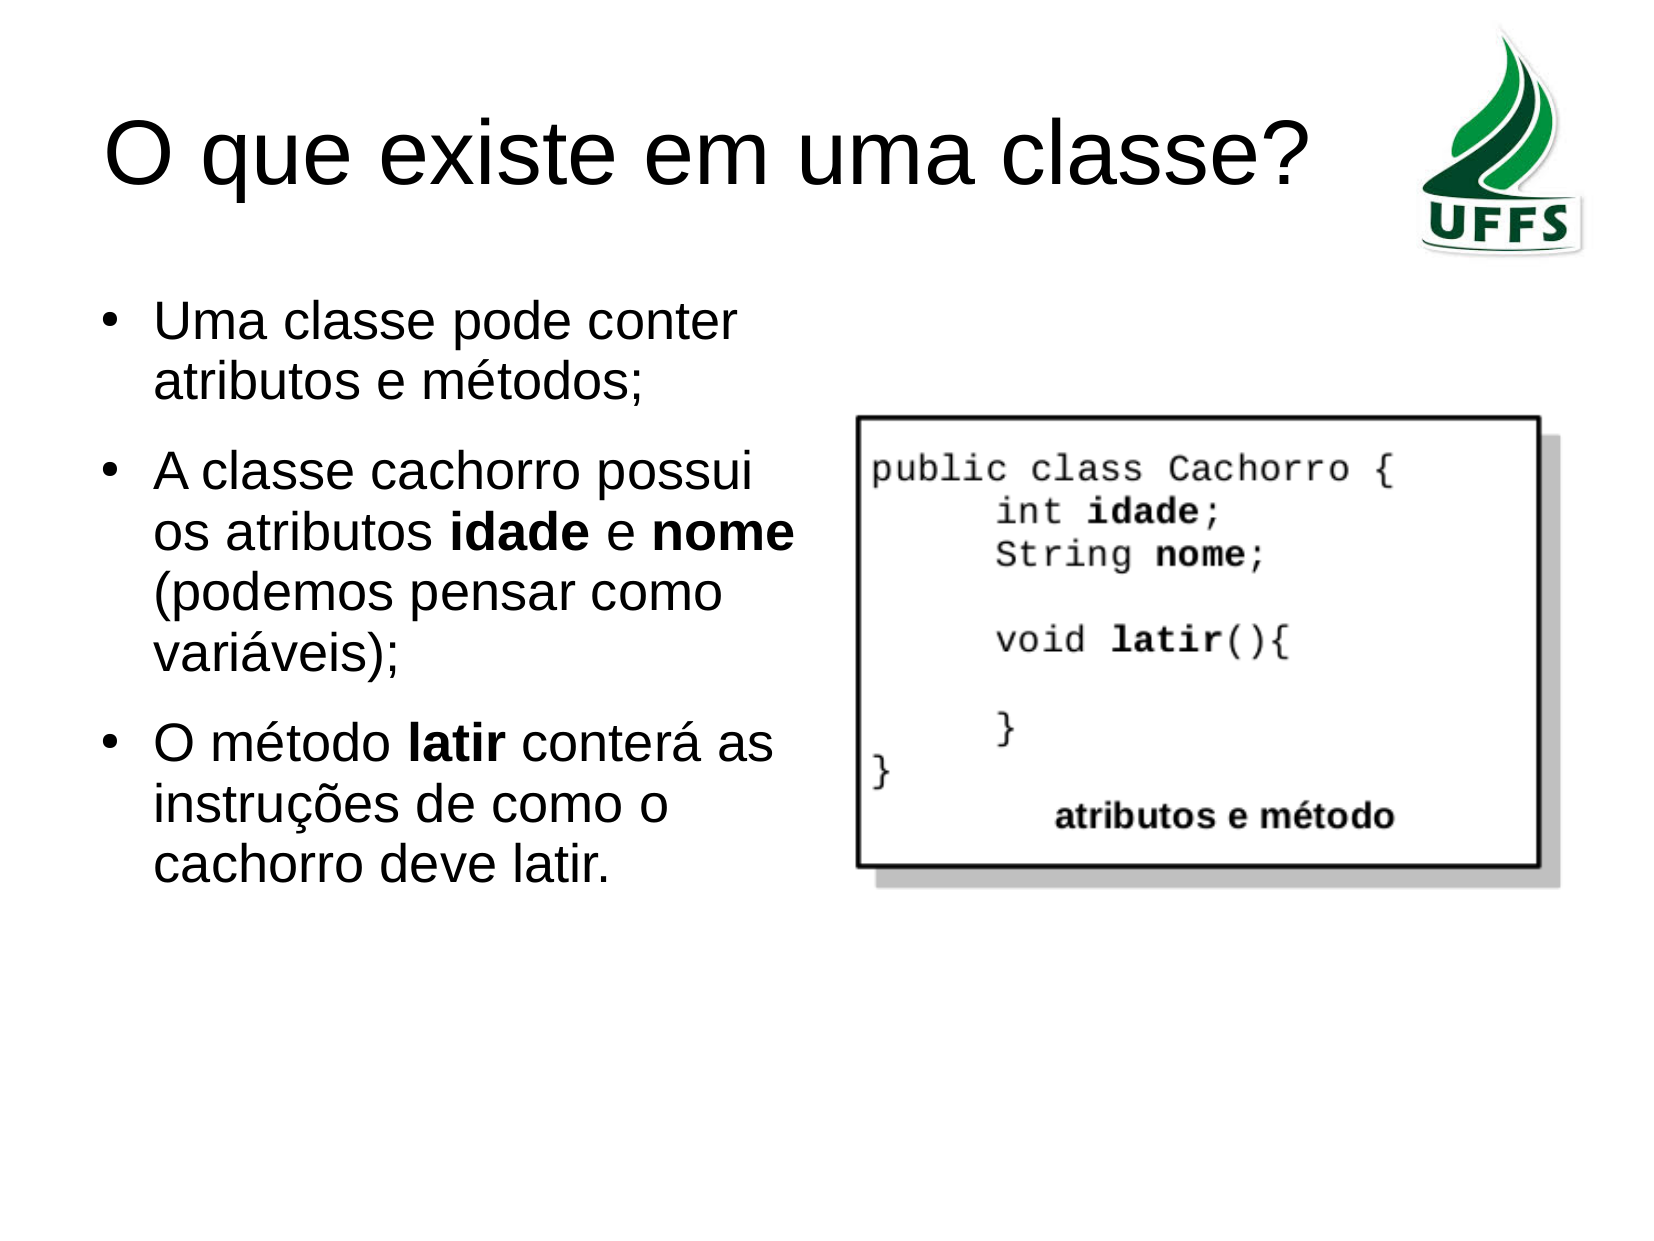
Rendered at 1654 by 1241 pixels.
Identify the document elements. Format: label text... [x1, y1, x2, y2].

picture [1381, 20, 1624, 272]
picture [845, 397, 1572, 903]
list Uma classe pode conter atributos e métodos; A classe cachorro possui os atributos idade e nome (podemos pensar como variáveis); O método latir conterá as instruções de como o cachorro deve latir. [82, 290, 809, 1010]
title O que existe em uma classe? [82, 49, 1335, 257]
